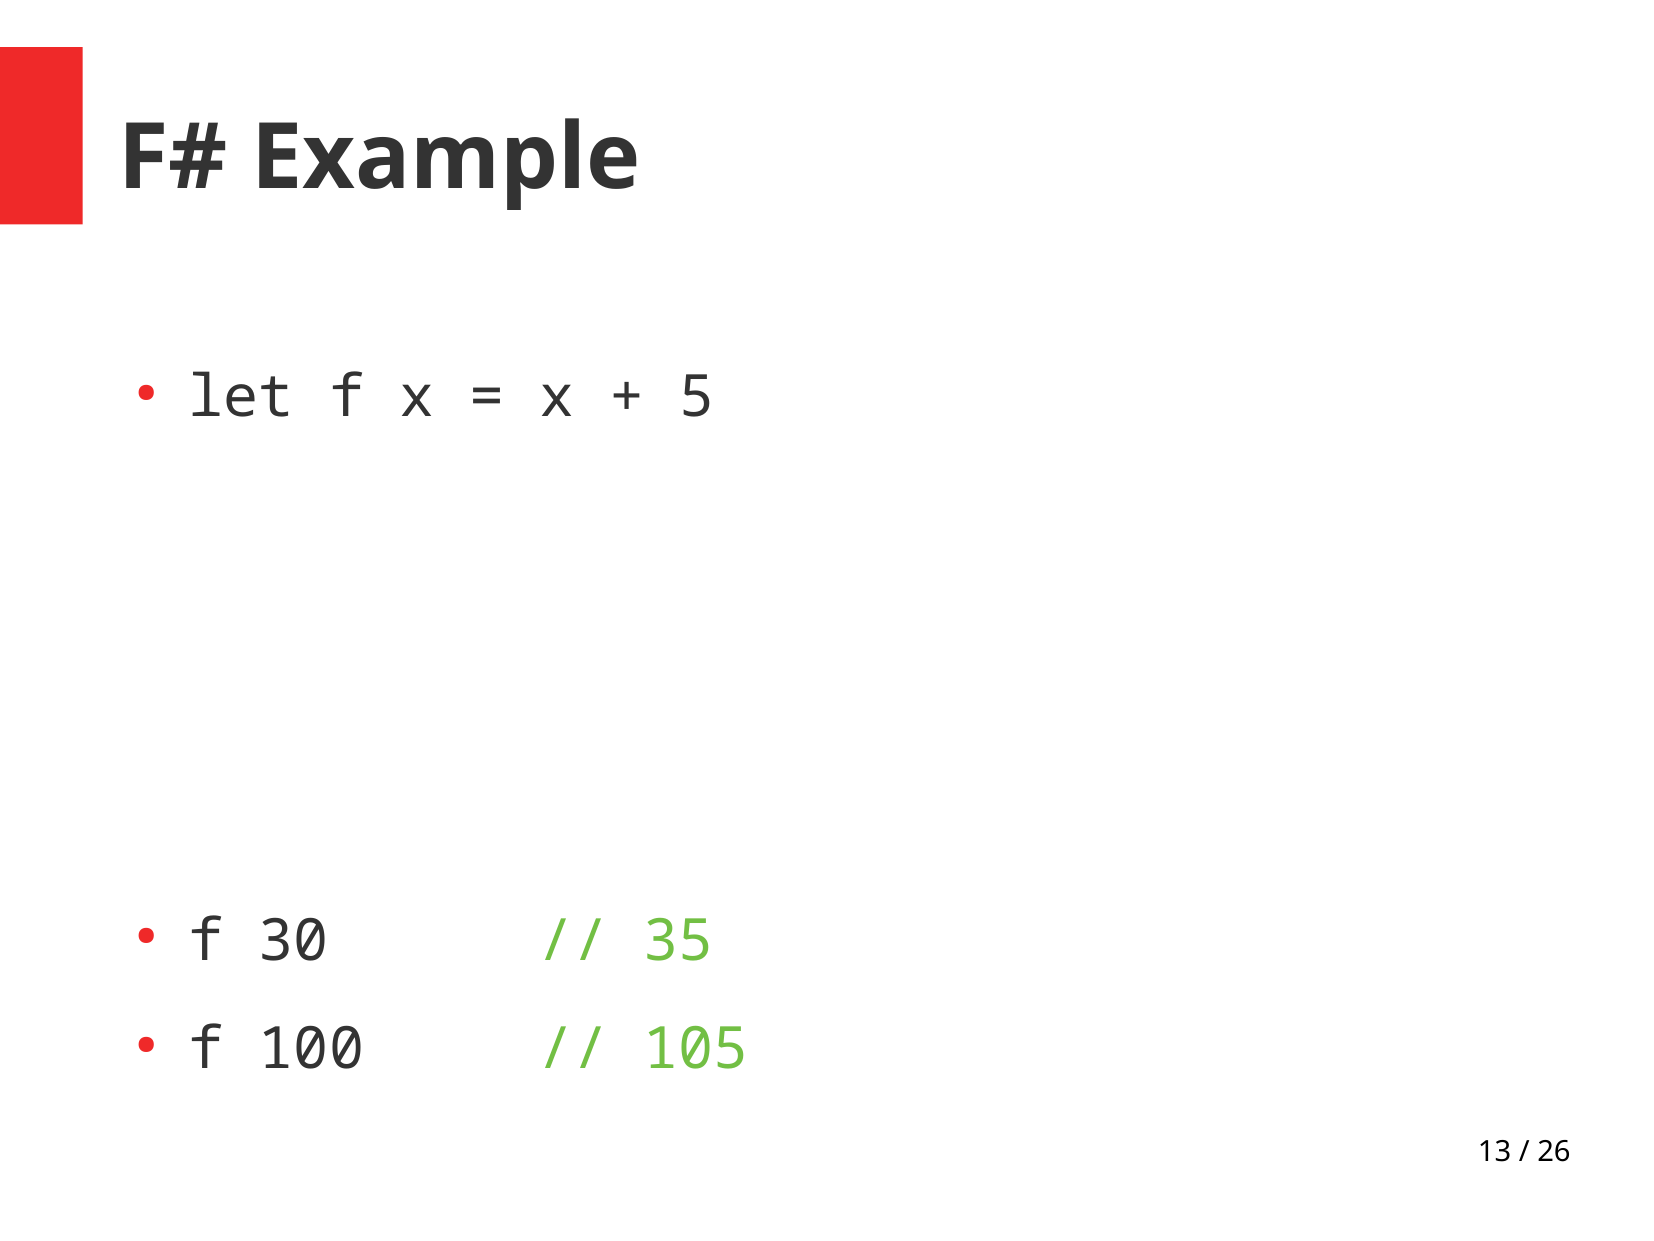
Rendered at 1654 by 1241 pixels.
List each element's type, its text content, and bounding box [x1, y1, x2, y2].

list let f x = x + 5 f 30 // 35 f 100 // 105 [118, 354, 1536, 1074]
title F# Example [118, 49, 1571, 257]
